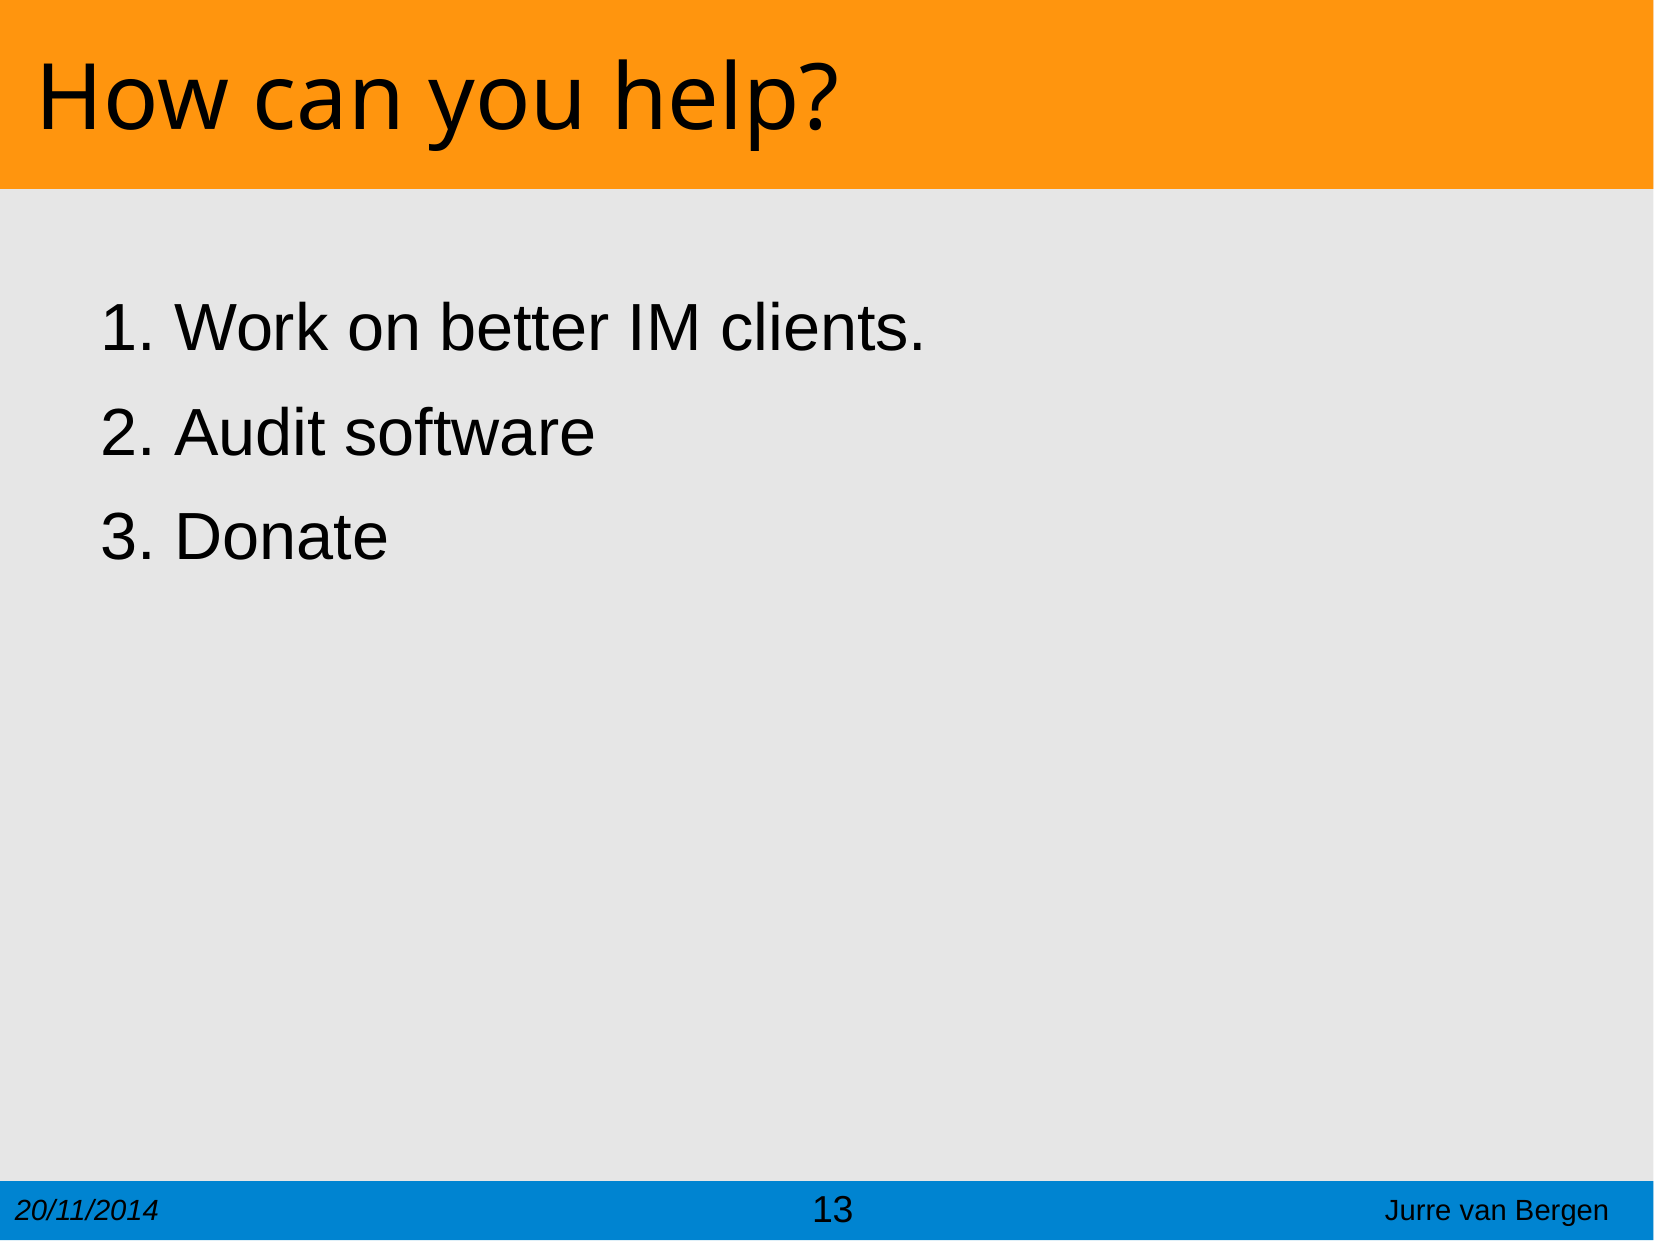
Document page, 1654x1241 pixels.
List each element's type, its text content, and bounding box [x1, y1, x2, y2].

list Work on better IM clients. Audit software Donate [82, 290, 1571, 1010]
title How can you help? [35, 0, 1185, 189]
